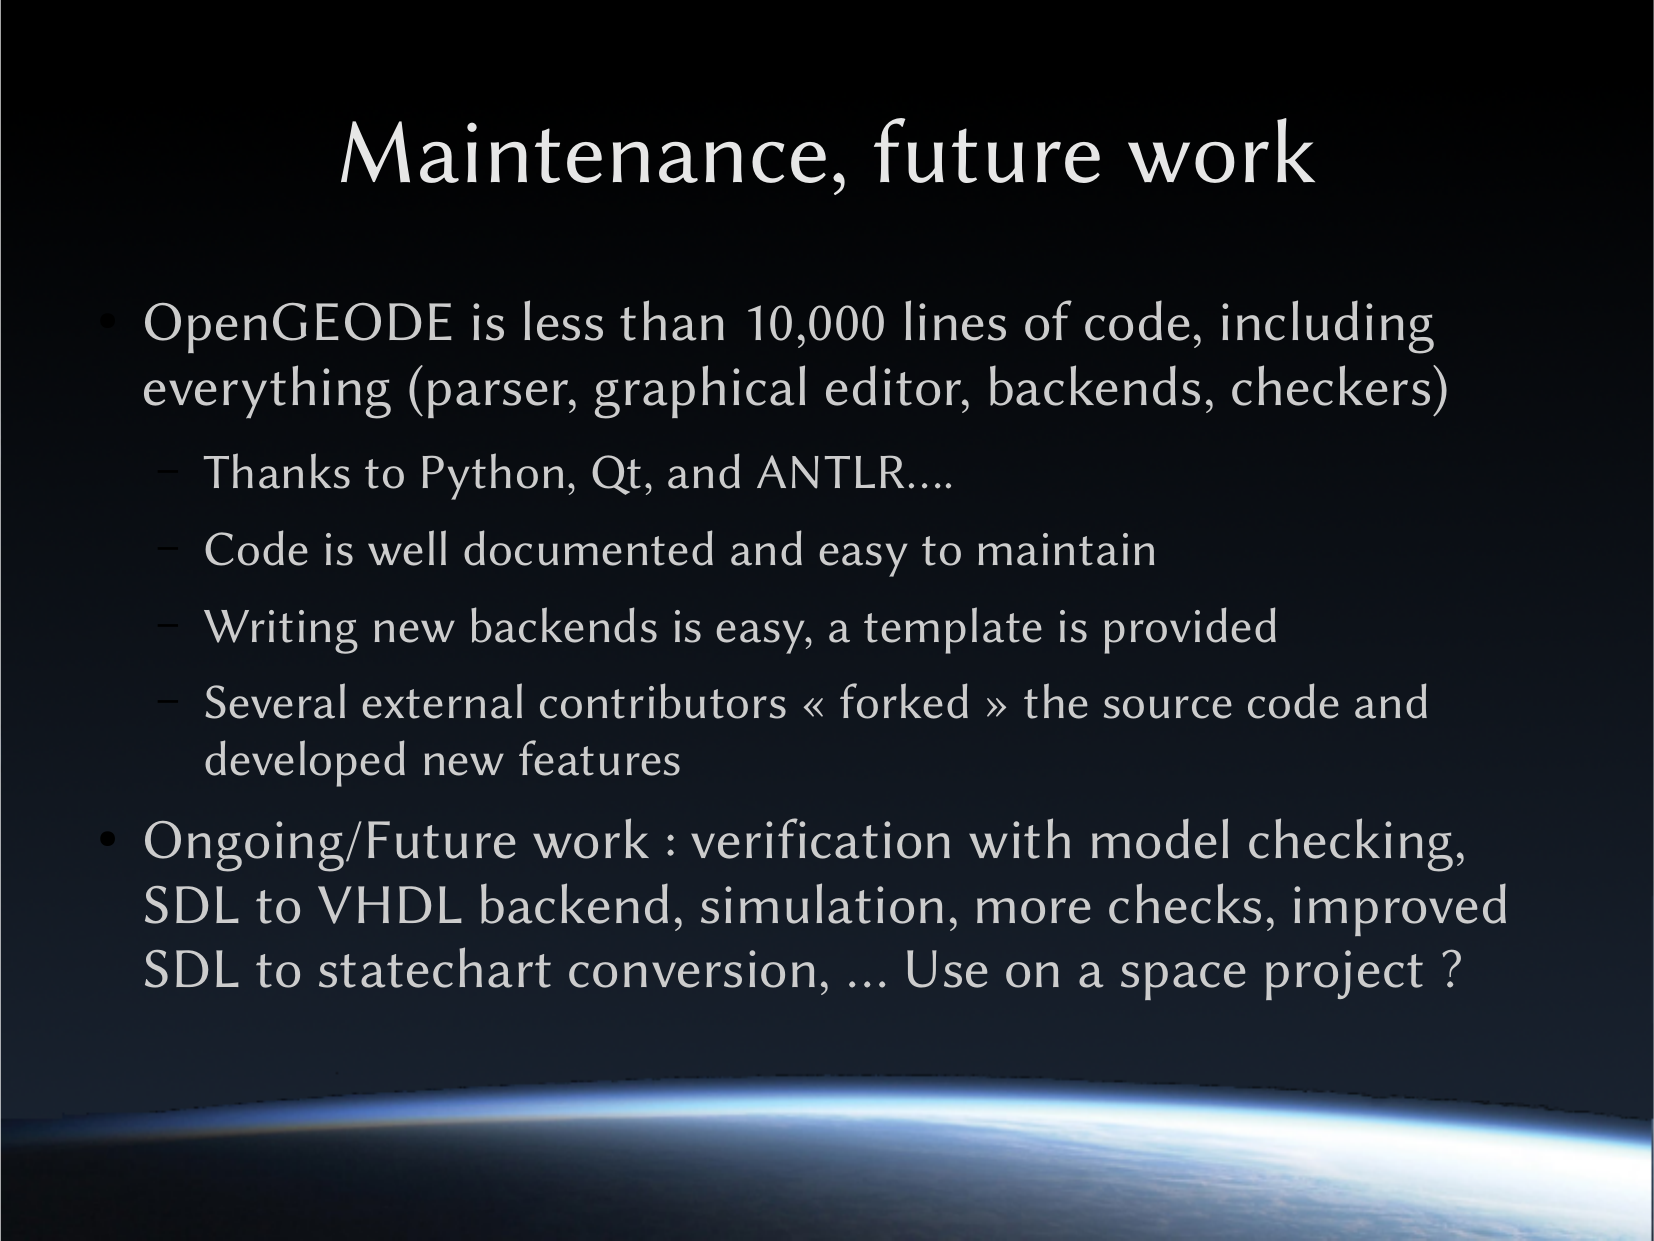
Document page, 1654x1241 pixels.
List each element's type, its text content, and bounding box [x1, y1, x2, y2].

picture [0, 0, 1654, 1241]
title Maintenance, future work [82, 49, 1571, 257]
list OpenGEODE is less than 10,000 lines of code, including everything (parser, graphical editor, backends, checkers) Thanks to Python, Qt, and ANTLR.... Code is well documented and easy to maintain Writing new backends is easy, a template is provided Several external contributors « forked » the source code and developed new features Ongoing/Future work : verification with model checking, SDL to VHDL backend, simulation, more checks, improved SDL to statechart conversion, … Use on a space project ? [82, 290, 1538, 1010]
